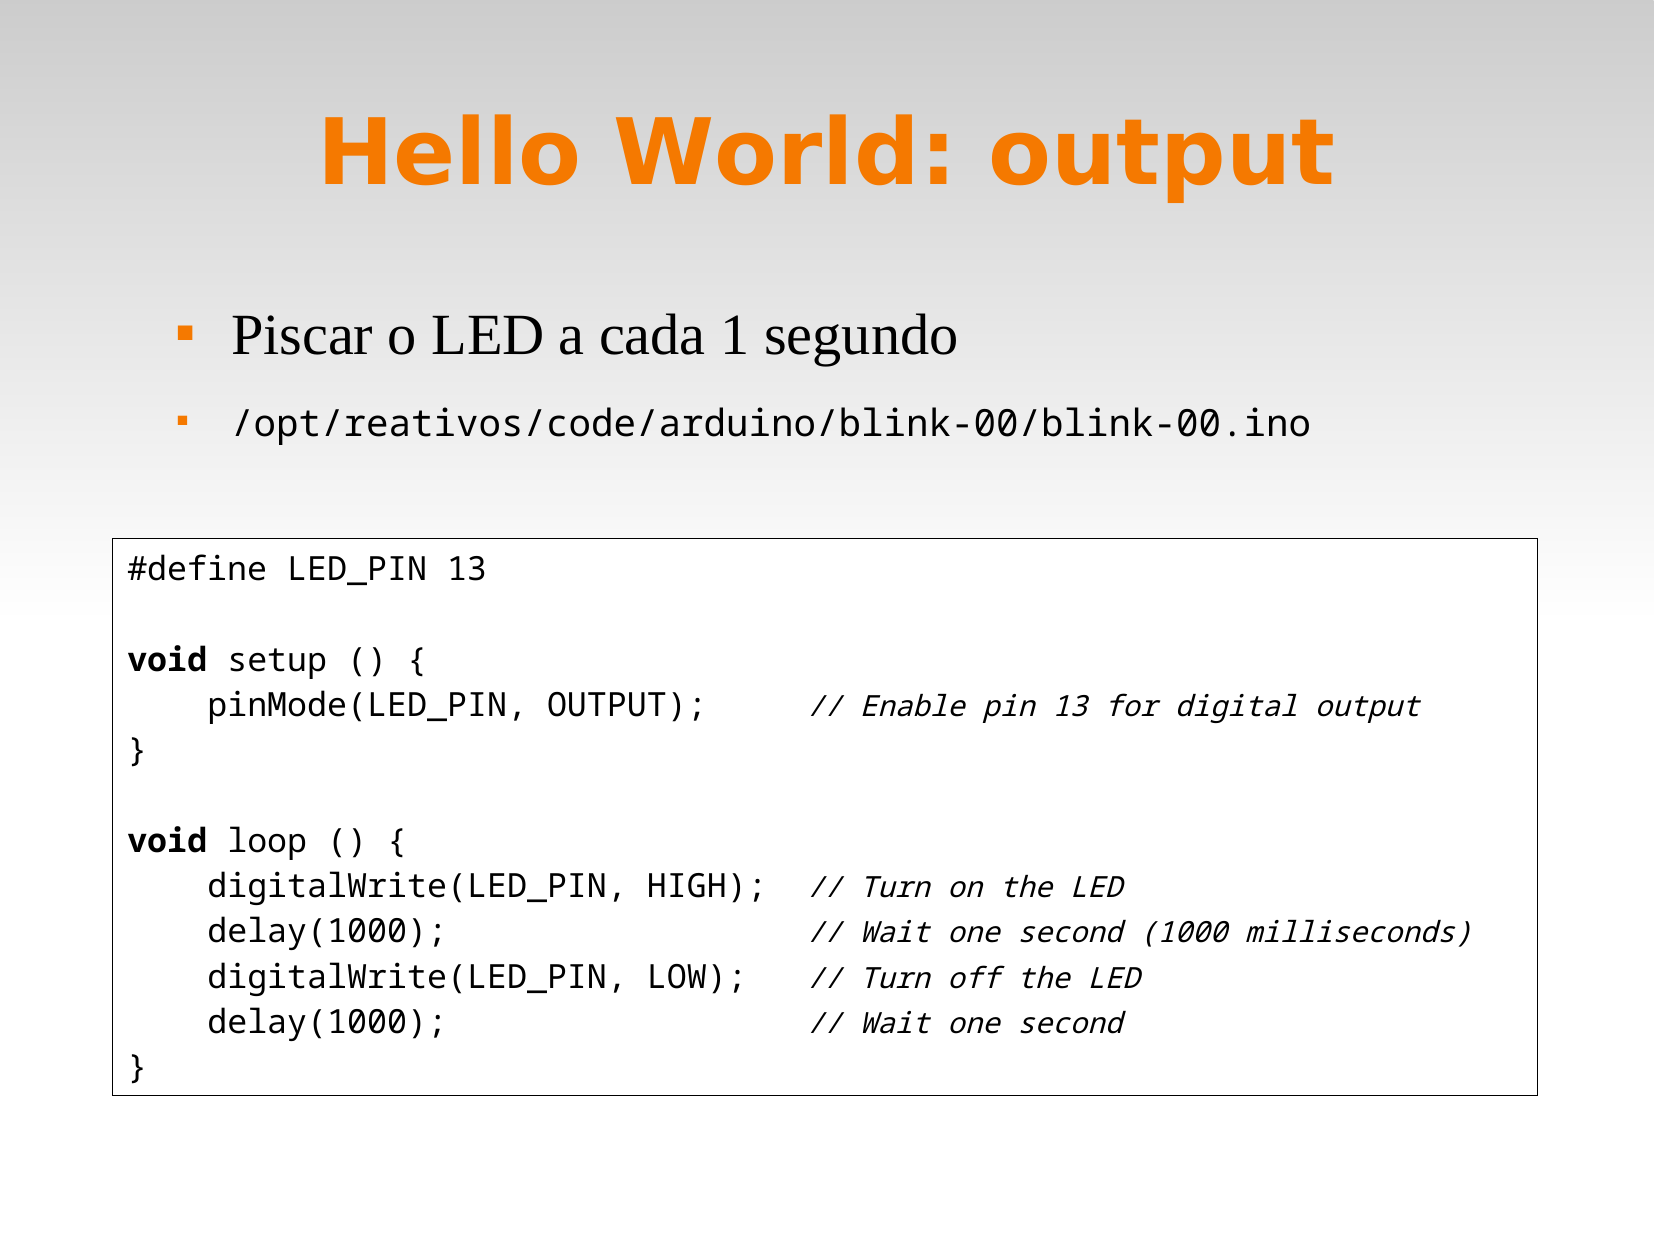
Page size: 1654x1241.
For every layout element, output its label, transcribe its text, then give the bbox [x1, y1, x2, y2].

text_box #define LED_PIN 13 void setup () { pinMode(LED_PIN, OUTPUT); // Enable pin 13 for digital output } void loop () { digitalWrite(LED_PIN, HIGH); // Turn on the LED delay(1000); // Wait one second (1000 milliseconds) digitalWrite(LED_PIN, LOW); // Turn off the LED delay(1000); // Wait one second } [112, 538, 1538, 1020]
title Hello World: output [82, 49, 1571, 257]
list Piscar o LED a cada 1 segundo /opt/reativos/code/arduino/blink-00/blink-00.ino [89, 302, 1576, 1121]
